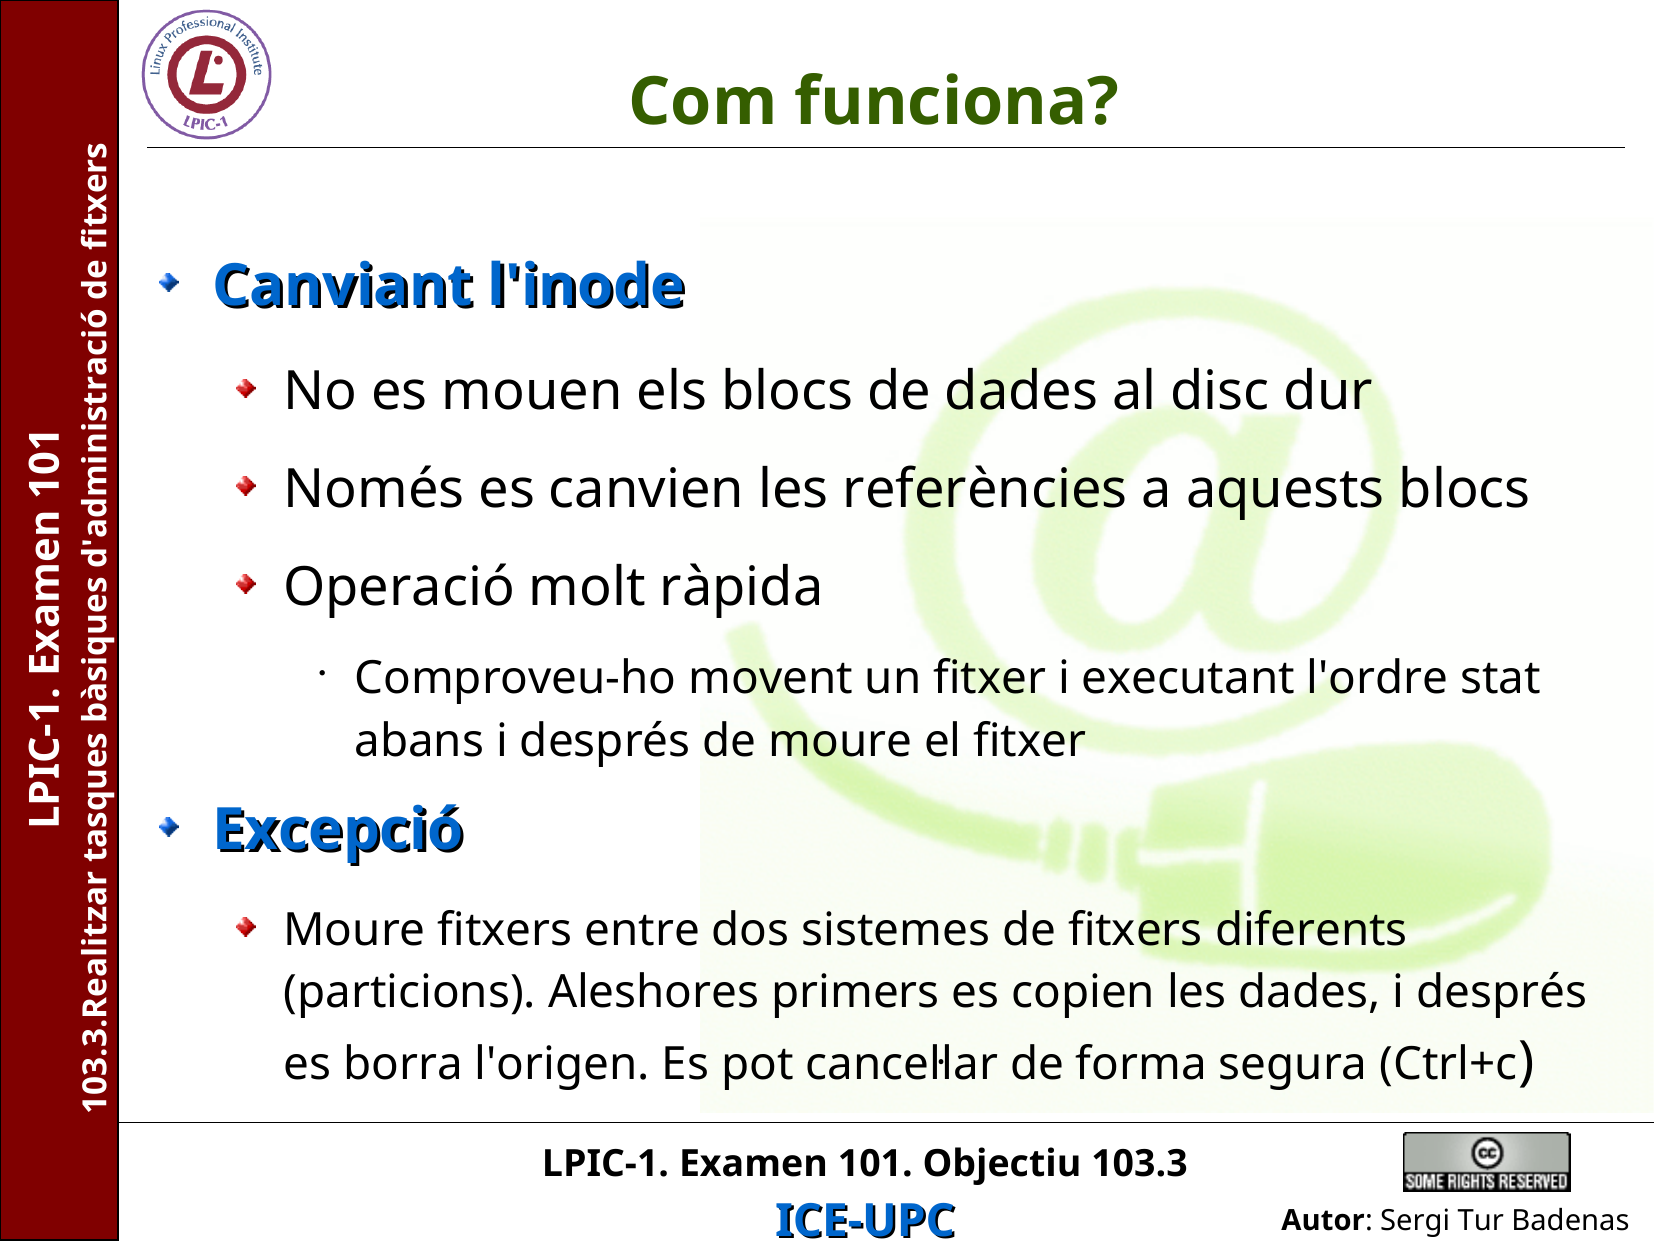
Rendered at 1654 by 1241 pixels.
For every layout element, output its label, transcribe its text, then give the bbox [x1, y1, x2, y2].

picture [700, 217, 1654, 1113]
title Com funciona? [129, 56, 1619, 141]
picture [135, 5, 277, 56]
list Canviant l'inode No es mouen els blocs de dades al disc dur Només es canvien les referències a aquests blocs Operació molt ràpida Comproveu-ho movent un fitxer i executant l'ordre stat abans i després de moure el fitxer Excepció Moure fitxers entre dos sistemes de fitxers diferents (particions). Aleshores primers es copien les dades, i després es borra l'origen. Es pot cancel·lar de forma segura (Ctrl+c) [141, 242, 1630, 1078]
picture [1403, 1132, 1571, 1192]
